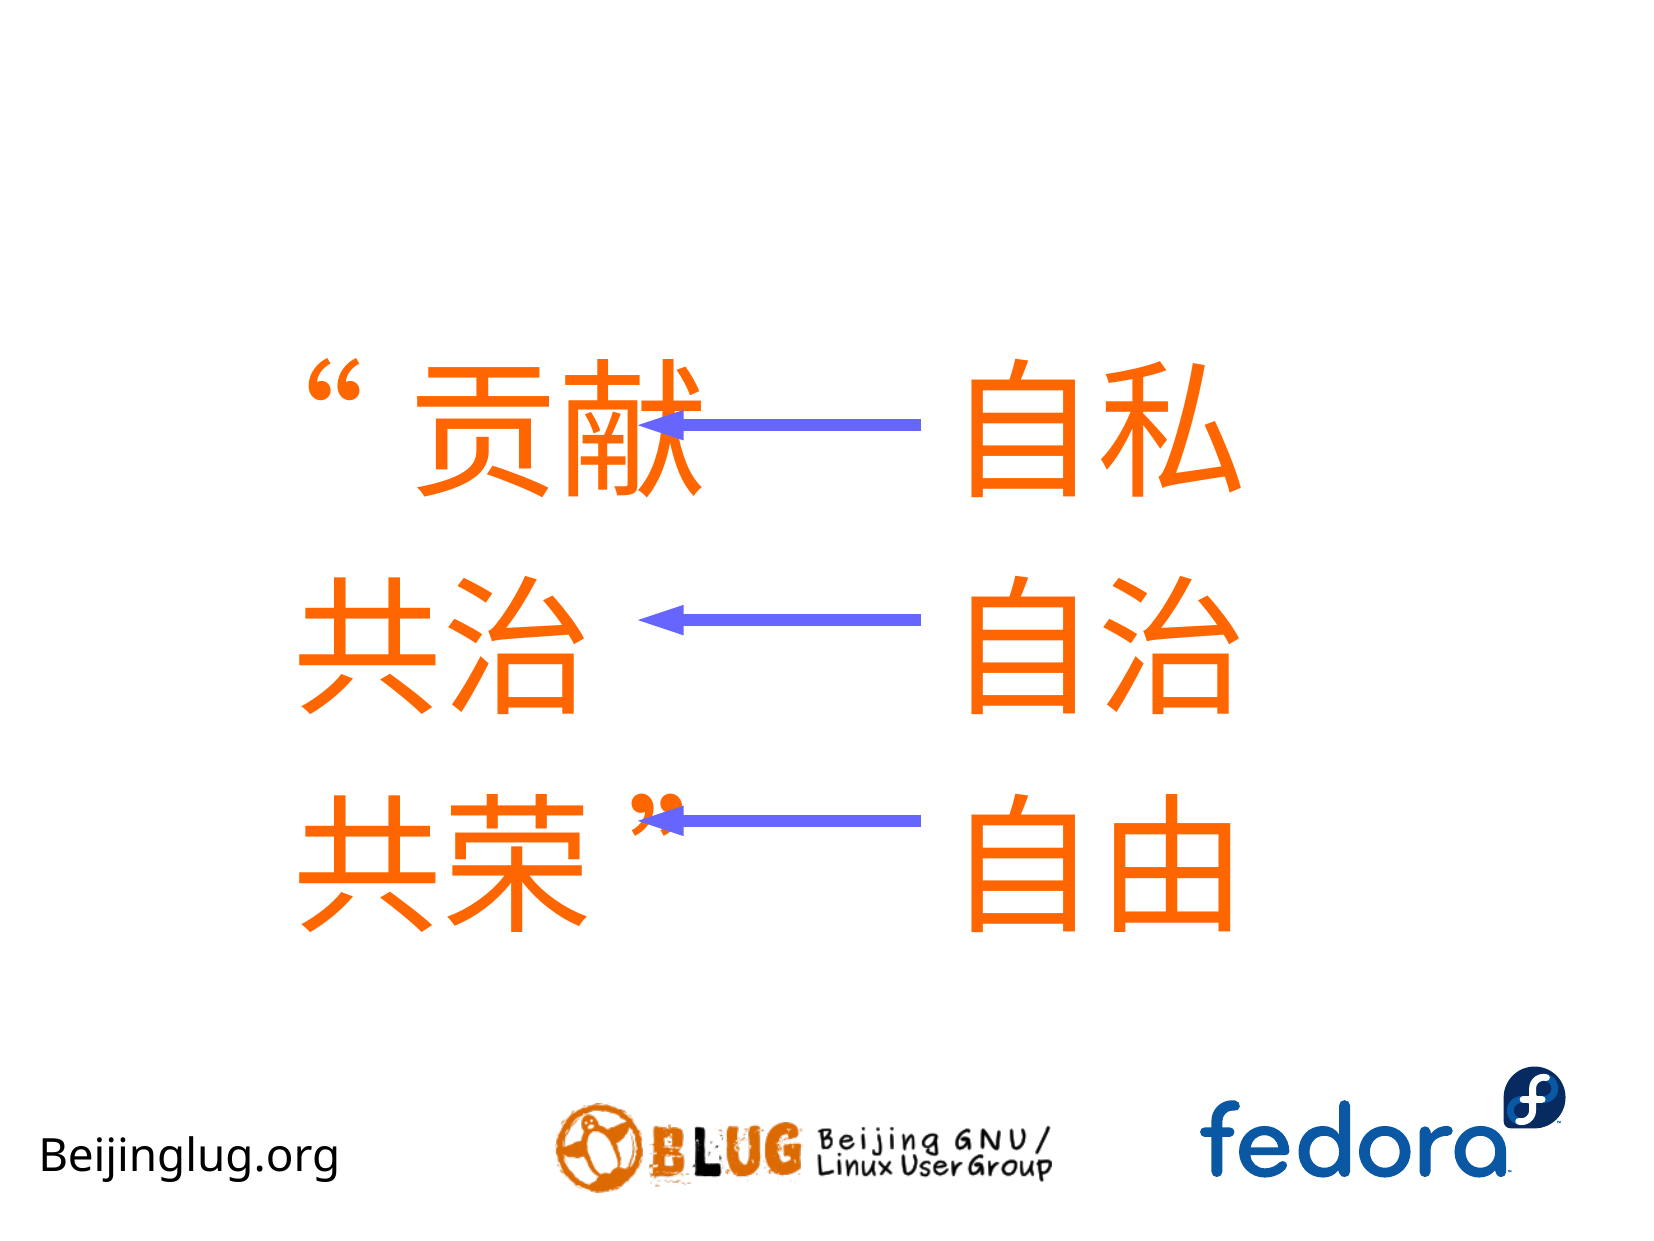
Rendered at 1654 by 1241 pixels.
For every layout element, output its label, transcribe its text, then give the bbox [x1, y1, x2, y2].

picture [555, 1103, 1052, 1193]
text_box “贡献 共治 共荣 ” [200, 304, 839, 1040]
text_box 自私 自治 自由 [933, 304, 1571, 1040]
